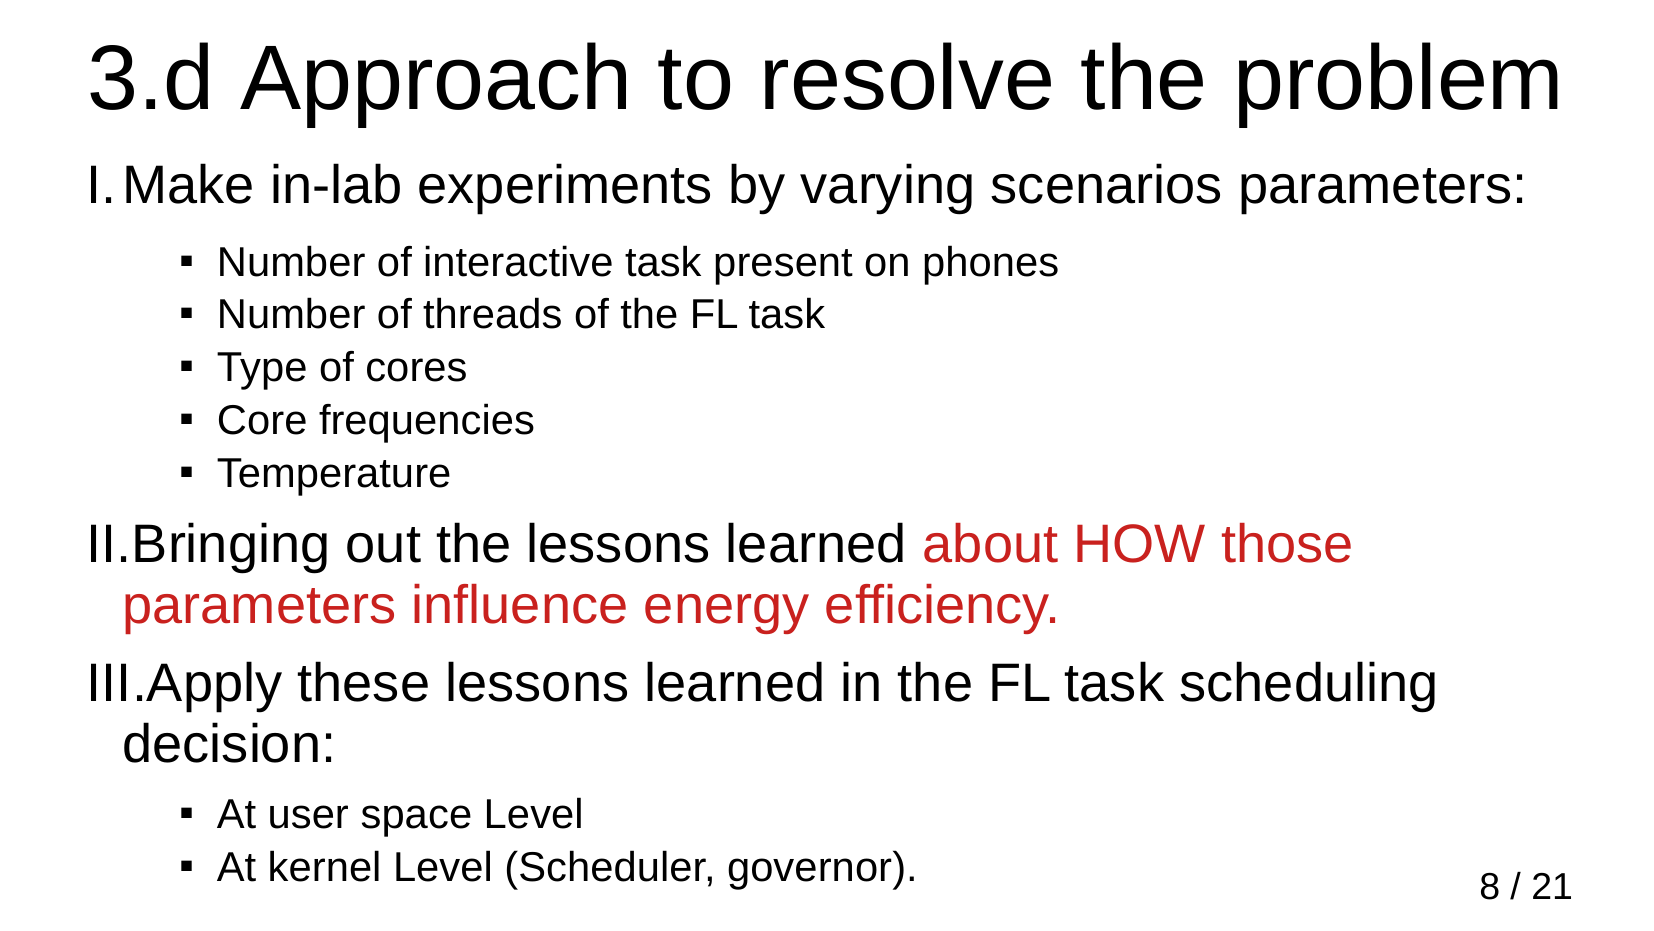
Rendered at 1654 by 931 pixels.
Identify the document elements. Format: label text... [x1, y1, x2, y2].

subtitle Make in-lab experiments by varying scenarios parameters: Number of interactive task present on phones Number of threads of the FL task Type of cores Core frequencies Temperature Bringing out the lessons learned about HOW those parameters influence energy efficiency. Apply these lessons learned in the FL task scheduling decision: At user space Level At kernel Level (Scheduler, governor). [86, 150, 1576, 895]
text_box 8 / 21 [1464, 858, 1653, 929]
title 3.d Approach to resolve the problem [82, 0, 1571, 156]
